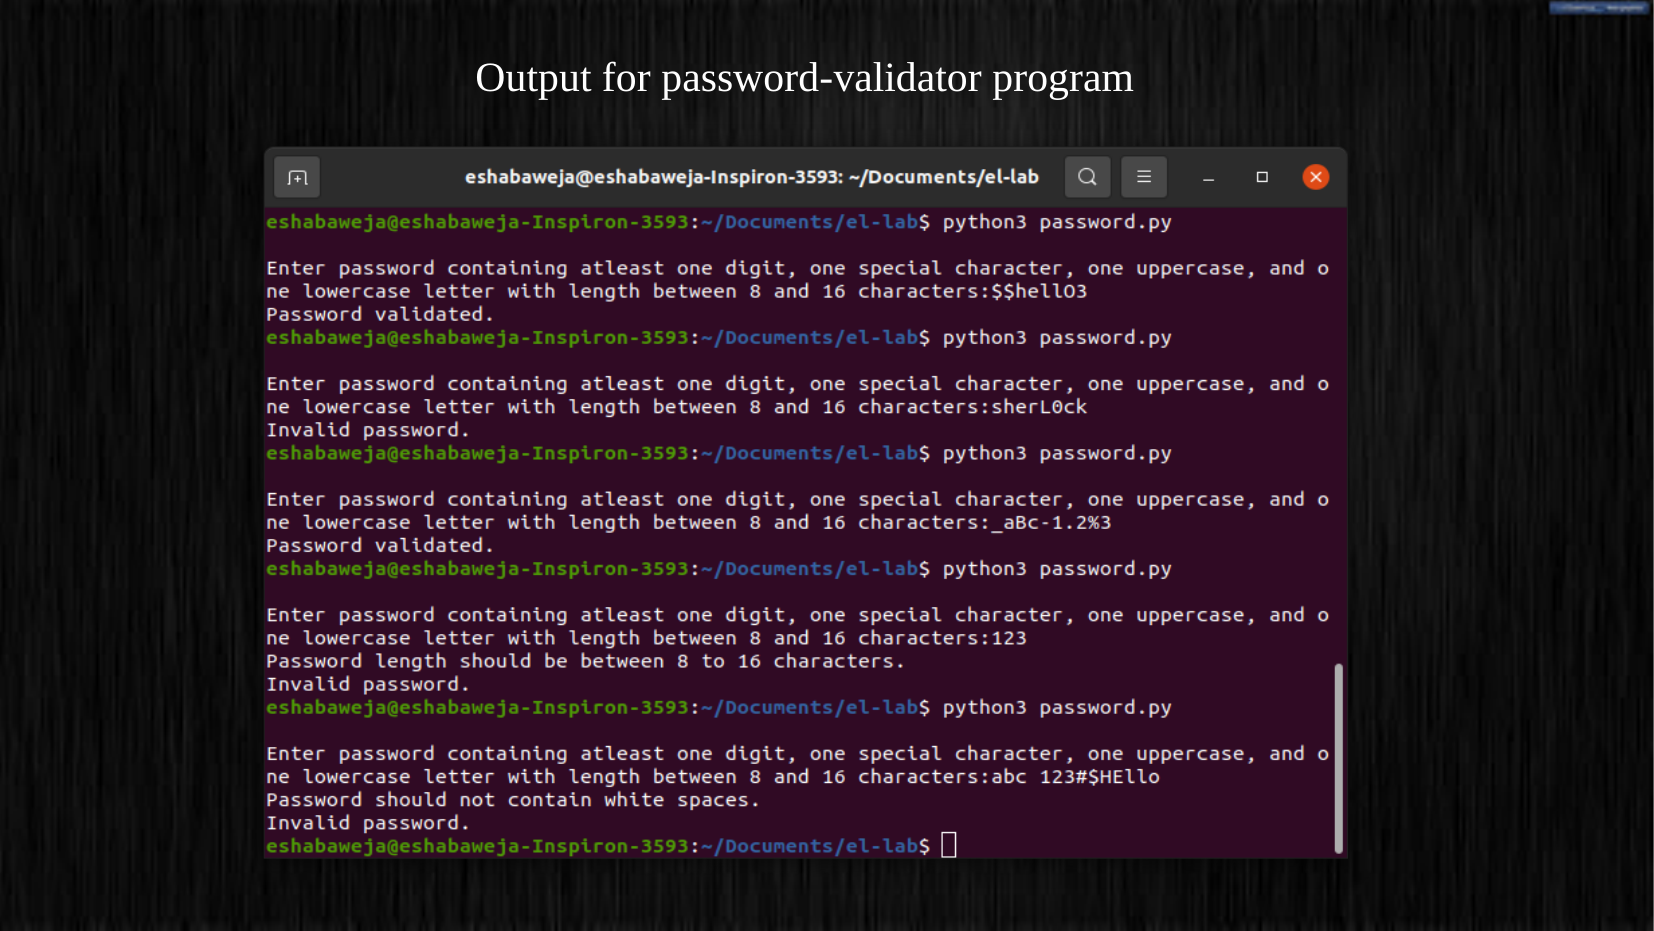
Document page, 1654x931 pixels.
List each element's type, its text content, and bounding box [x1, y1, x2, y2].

picture [0, 0, 1654, 931]
text_box Output for password-validator program [460, 47, 1158, 155]
